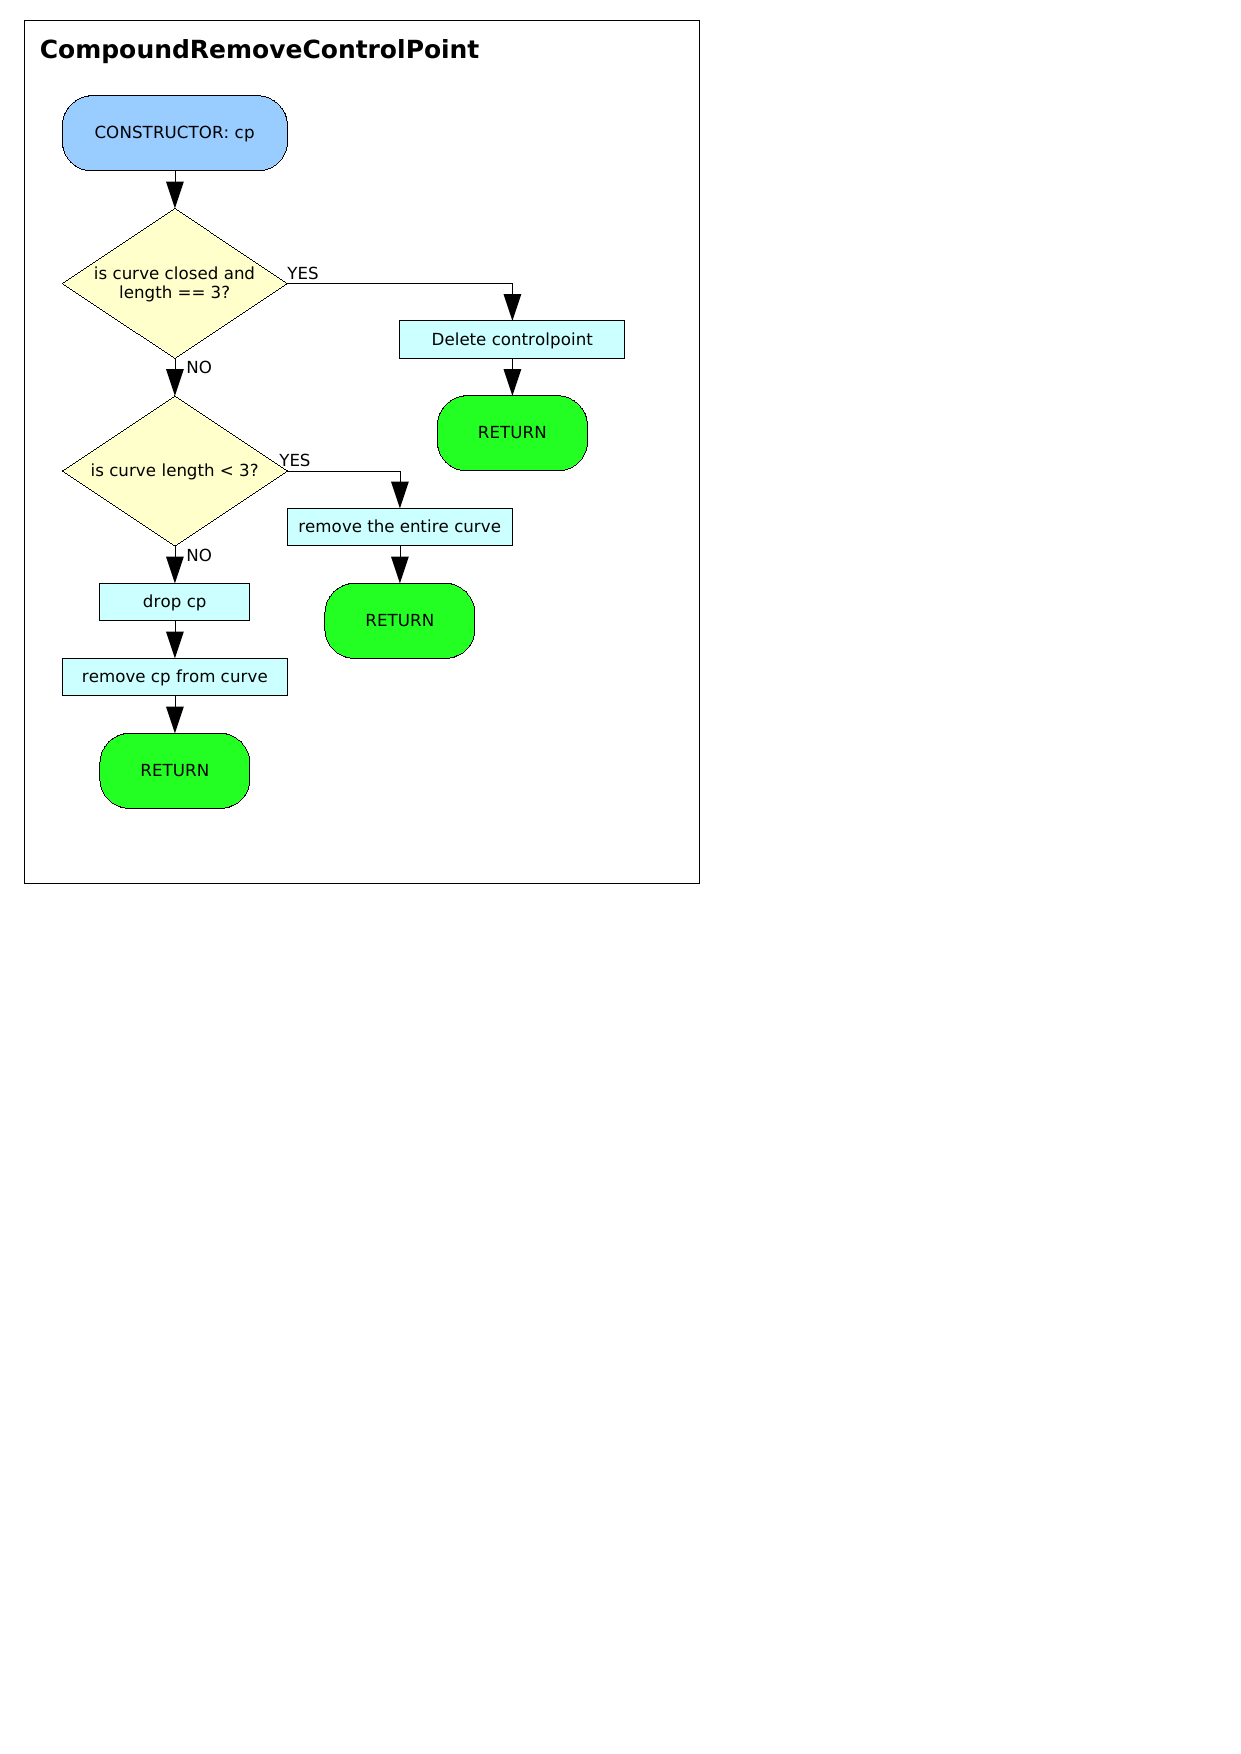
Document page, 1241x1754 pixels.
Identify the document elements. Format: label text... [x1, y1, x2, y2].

text_box NO [186, 358, 213, 378]
text_box RETURN [437, 395, 588, 471]
text_box CompoundRemoveControlPoint [24, 20, 700, 884]
text_box RETURN [324, 583, 475, 659]
